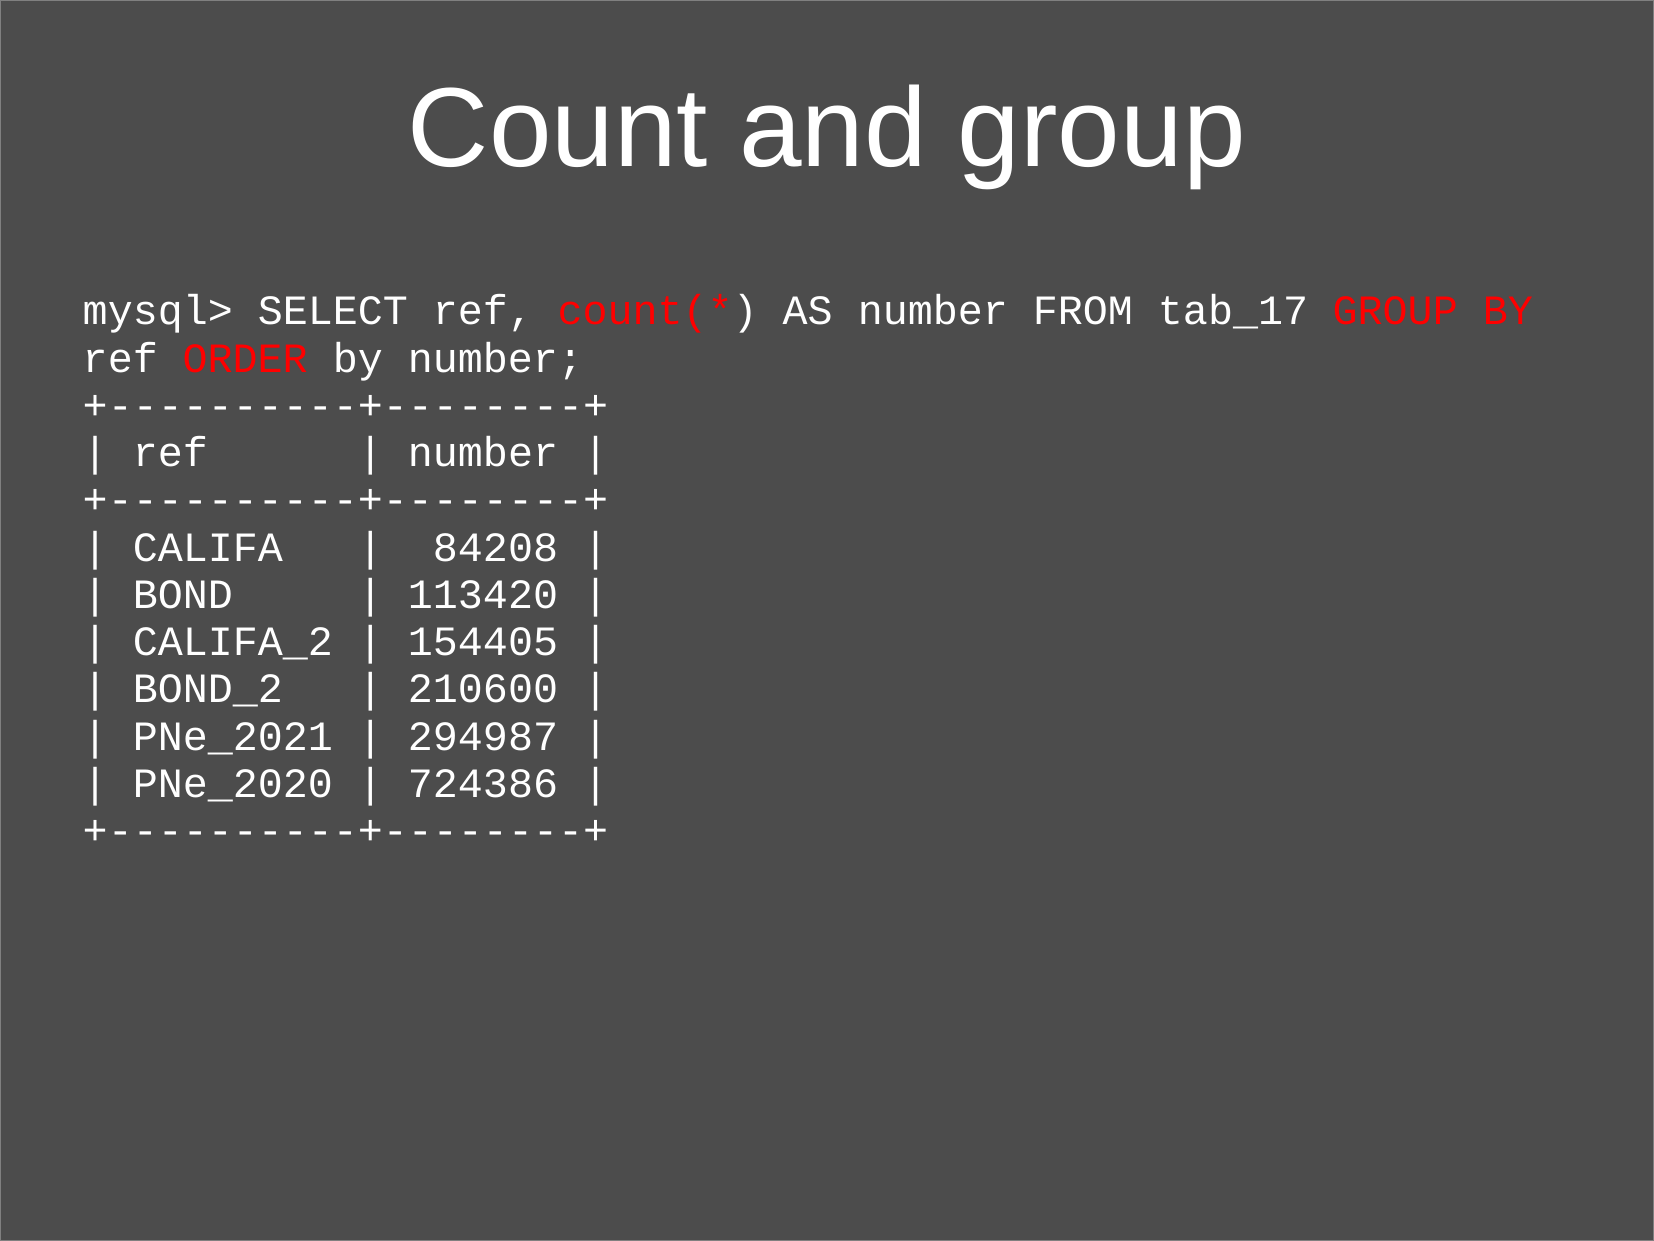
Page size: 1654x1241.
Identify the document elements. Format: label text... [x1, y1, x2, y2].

list mysql> SELECT ref, count(*) AS number FROM tab_17 GROUP BY ref ORDER by number; +----------+--------+ | ref | number | +----------+--------+ | CALIFA | 84208 | | BOND | 113420 | | CALIFA_2 | 154405 | | BOND_2 | 210600 | | PNe_2021 | 294987 | | PNe_2020 | 724386 | +----------+--------+ [82, 290, 1538, 1010]
title Count and group [389, 49, 1264, 205]
